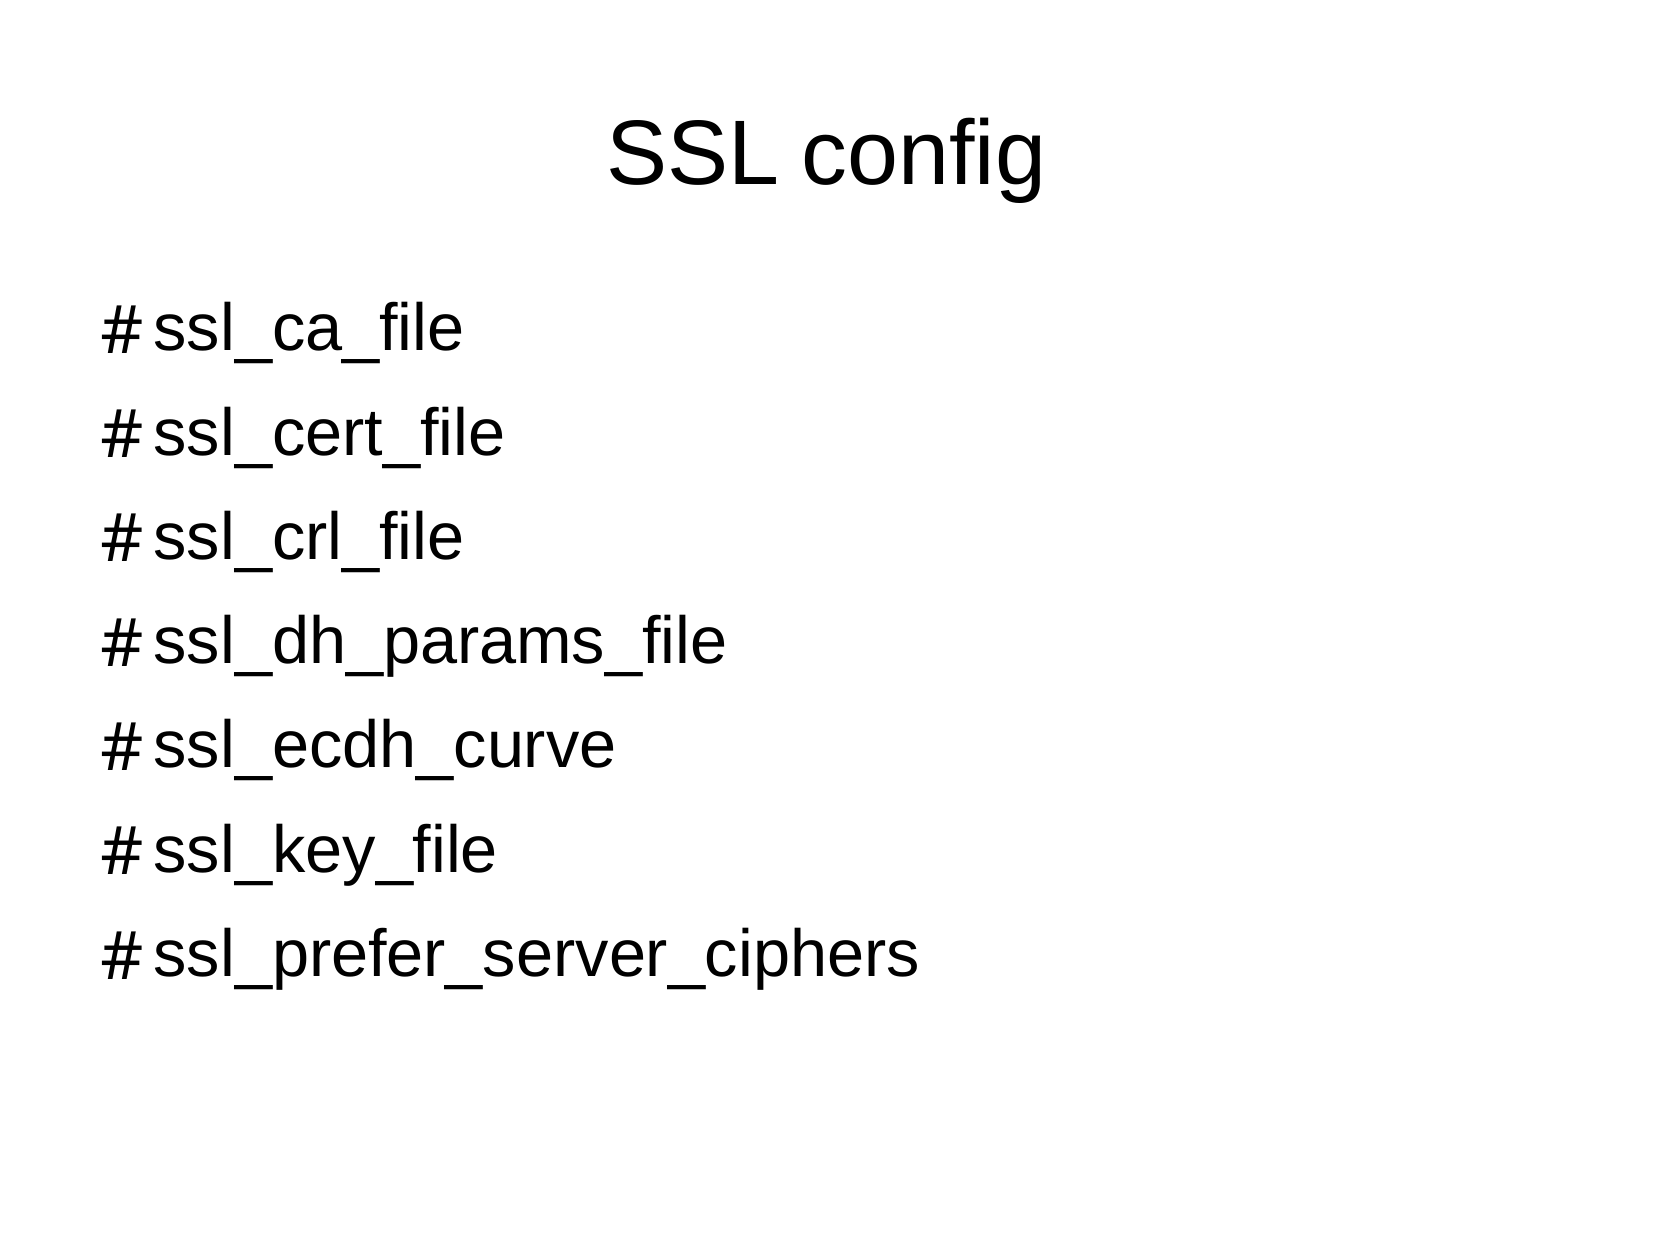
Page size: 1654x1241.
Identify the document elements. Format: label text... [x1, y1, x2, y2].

list ssl_ca_file ssl_cert_file ssl_crl_file ssl_dh_params_file ssl_ecdh_curve ssl_key_file ssl_prefer_server_ciphers [82, 290, 1571, 1206]
title SSL config [82, 49, 1571, 257]
